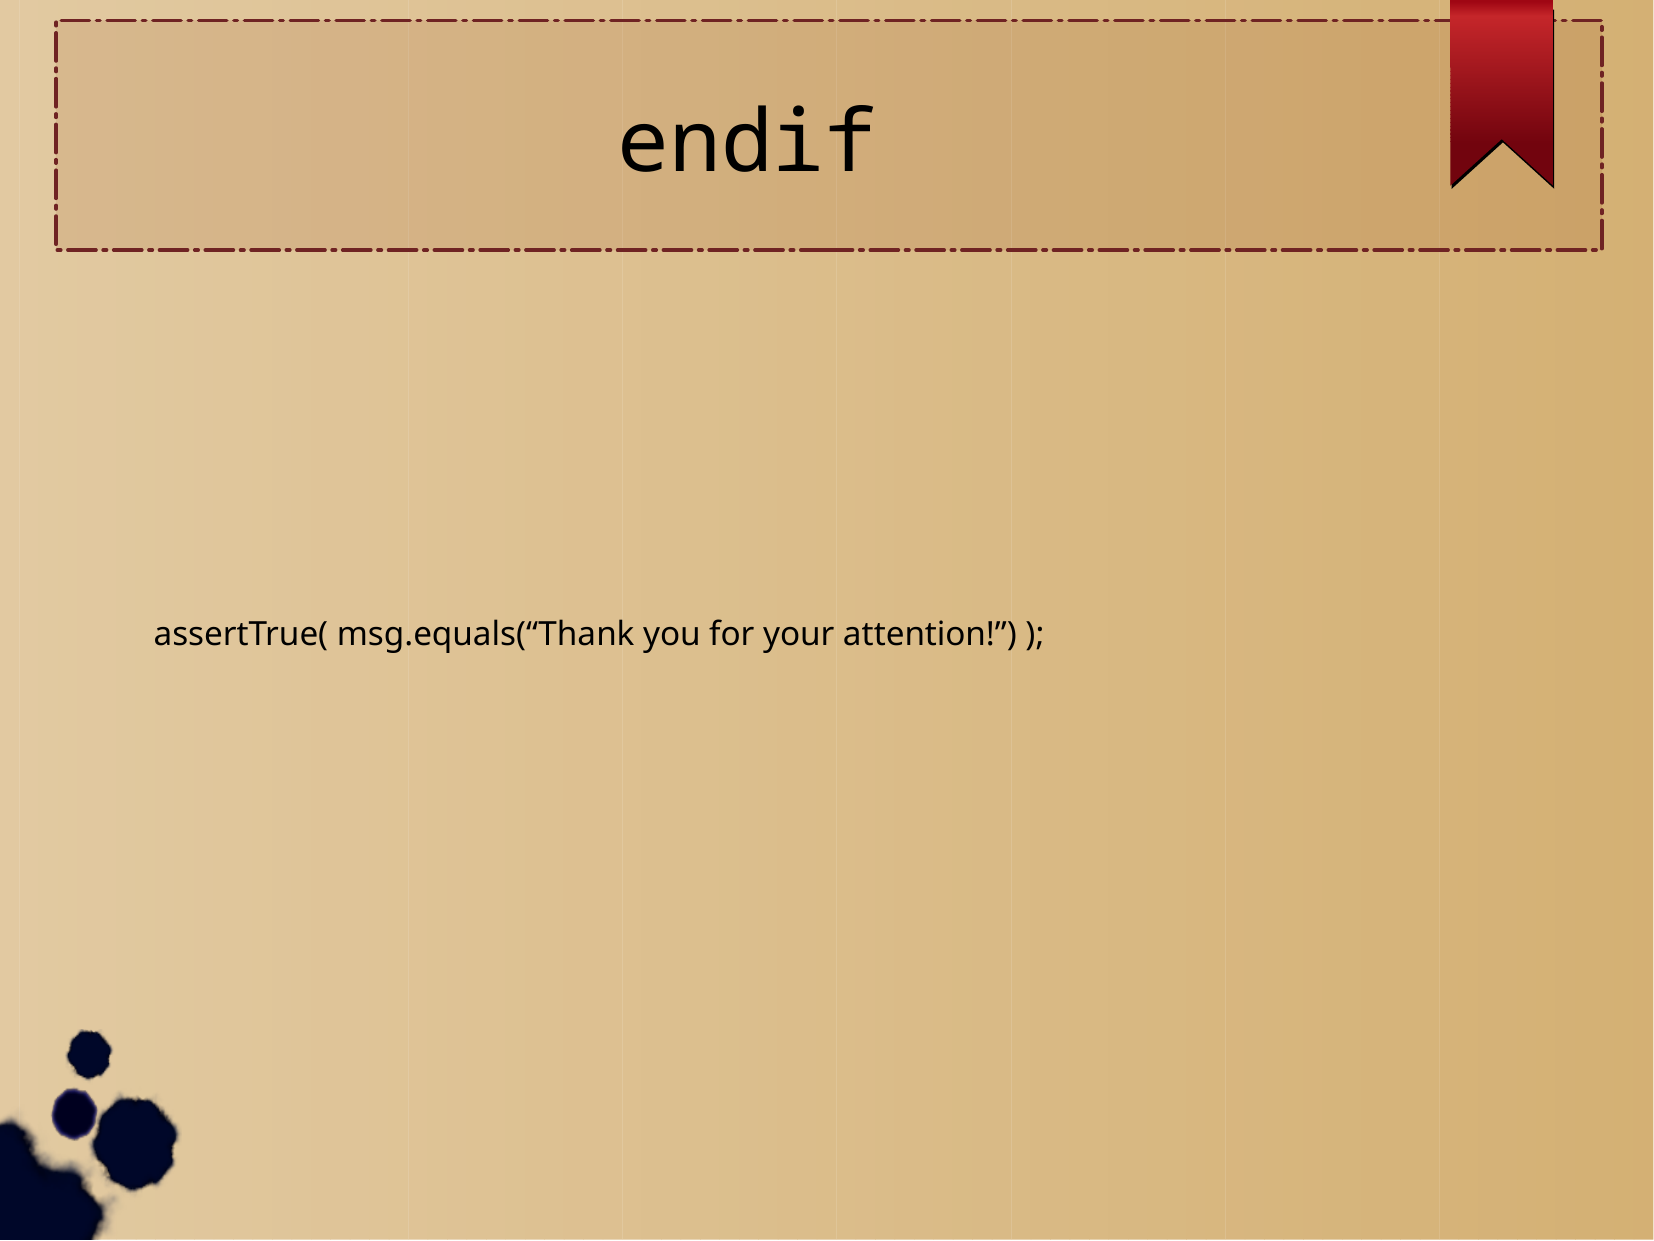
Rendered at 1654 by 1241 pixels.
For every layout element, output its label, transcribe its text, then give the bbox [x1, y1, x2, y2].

title endif [82, 47, 1412, 229]
list assertTrue( msg.equals(“Thank you for your attention!”) ); [82, 299, 1571, 1019]
